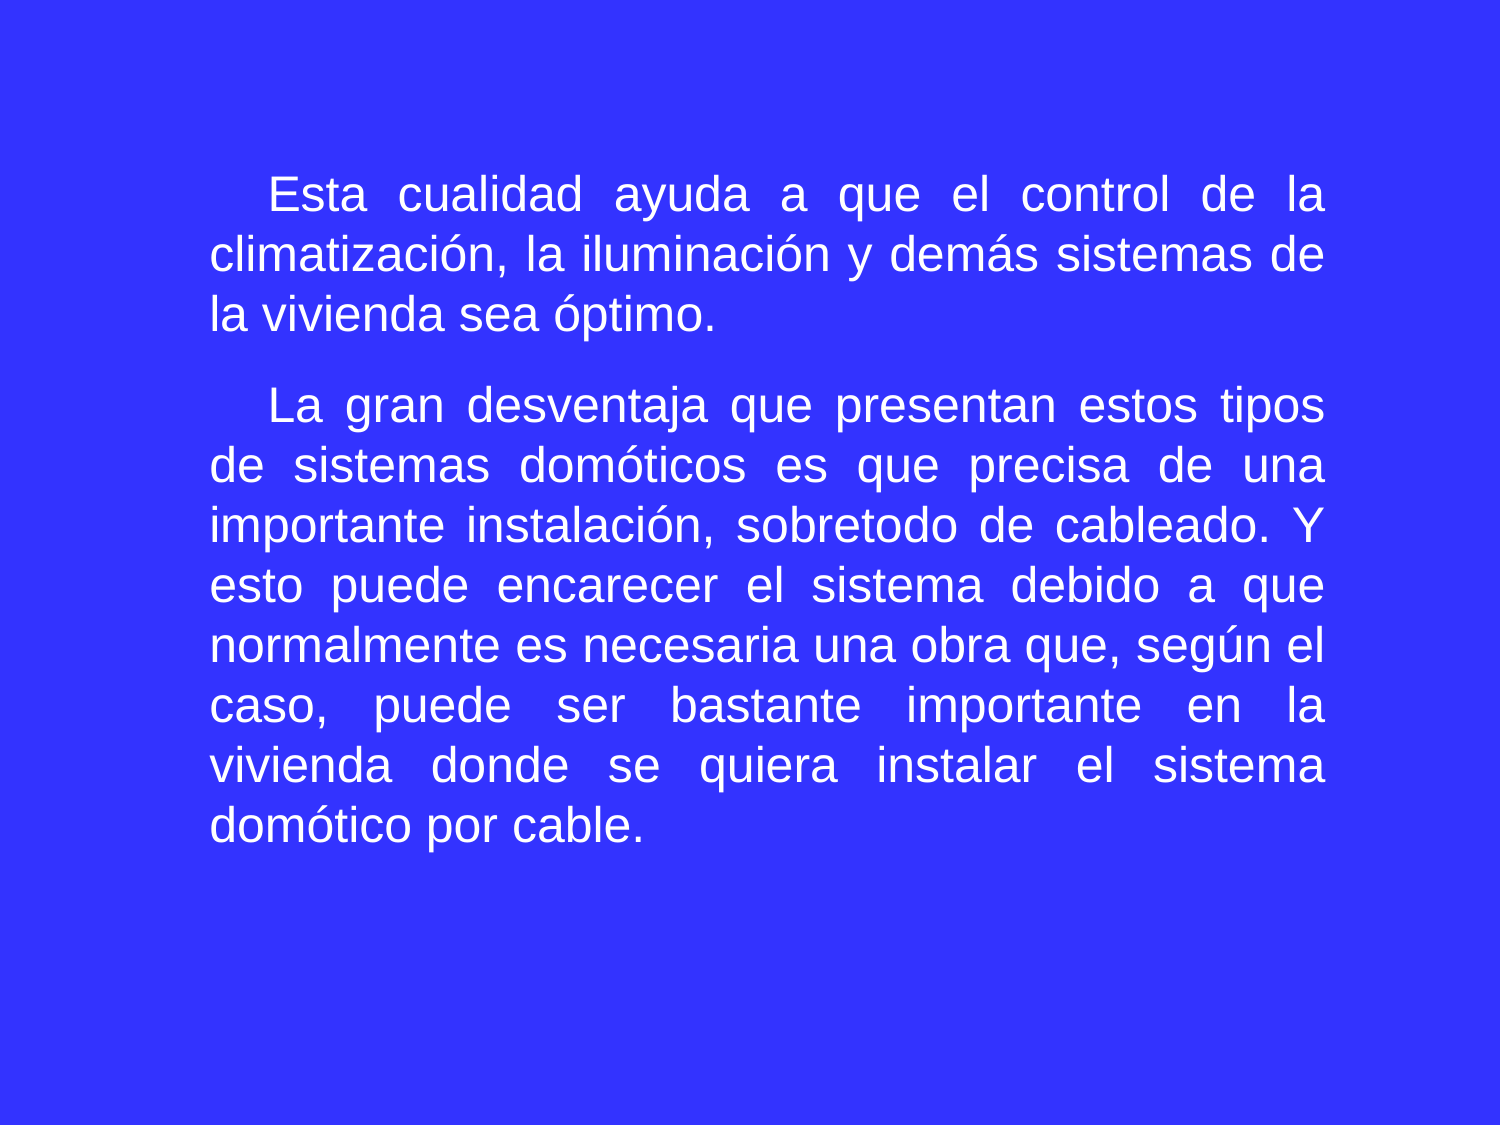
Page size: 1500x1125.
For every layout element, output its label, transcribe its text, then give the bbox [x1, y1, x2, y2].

text_box Esta cualidad ayuda a que el control de la climatización, la iluminación y demás sistemas de la vivienda sea óptimo. La gran desventaja que presentan estos tipos de sistemas domóticos es que precisa de una importante instalación, sobretodo de cableado. Y esto puede encarecer el sistema debido a que normalmente es necesaria una obra que, según el caso, puede ser bastante importante en la vivienda donde se quiera instalar el sistema domótico por cable. [194, 153, 1341, 861]
